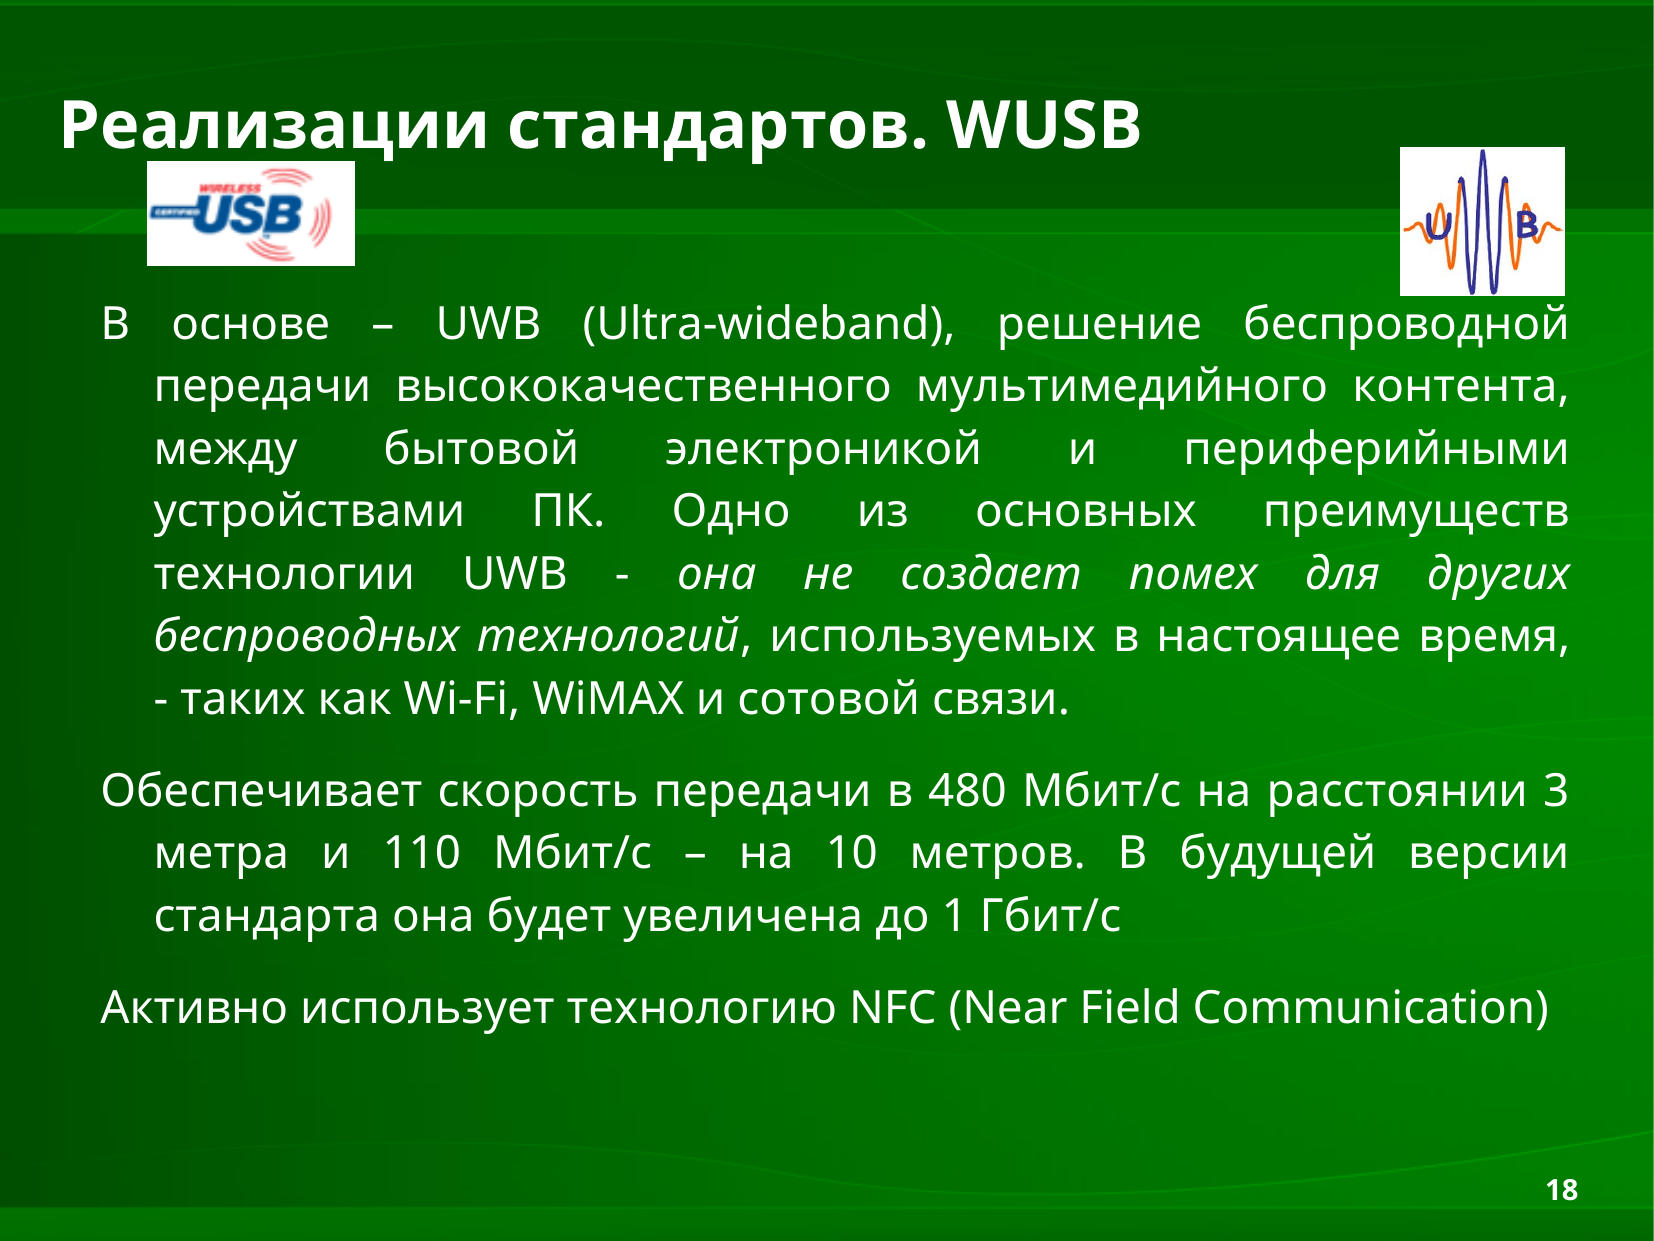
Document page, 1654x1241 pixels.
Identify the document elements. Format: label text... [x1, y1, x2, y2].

list В основе – UWB (Ultra-wideband), решение беспроводной передачи высококачественного мультимедийного контента, между бытовой электроникой и периферийными устройствами ПК. Одно из основных преимуществ технологии UWB - она не создает помех для других беспроводных технологий, используемых в настоящее время, - таких как Wi-Fi, WiMAX и сотовой связи. Обеспечивает скорость передачи в 480 Мбит/с на расстоянии 3 метра и 110 Мбит/с – на 10 метров. В будущей версии стандарта она будет увеличена до 1 Гбит/с Активно использует технологию NFC (Near Field Communication) [82, 290, 1571, 1123]
picture [0, 0, 1654, 1241]
title Реализации стандартов. WUSB [23, 8, 1625, 237]
